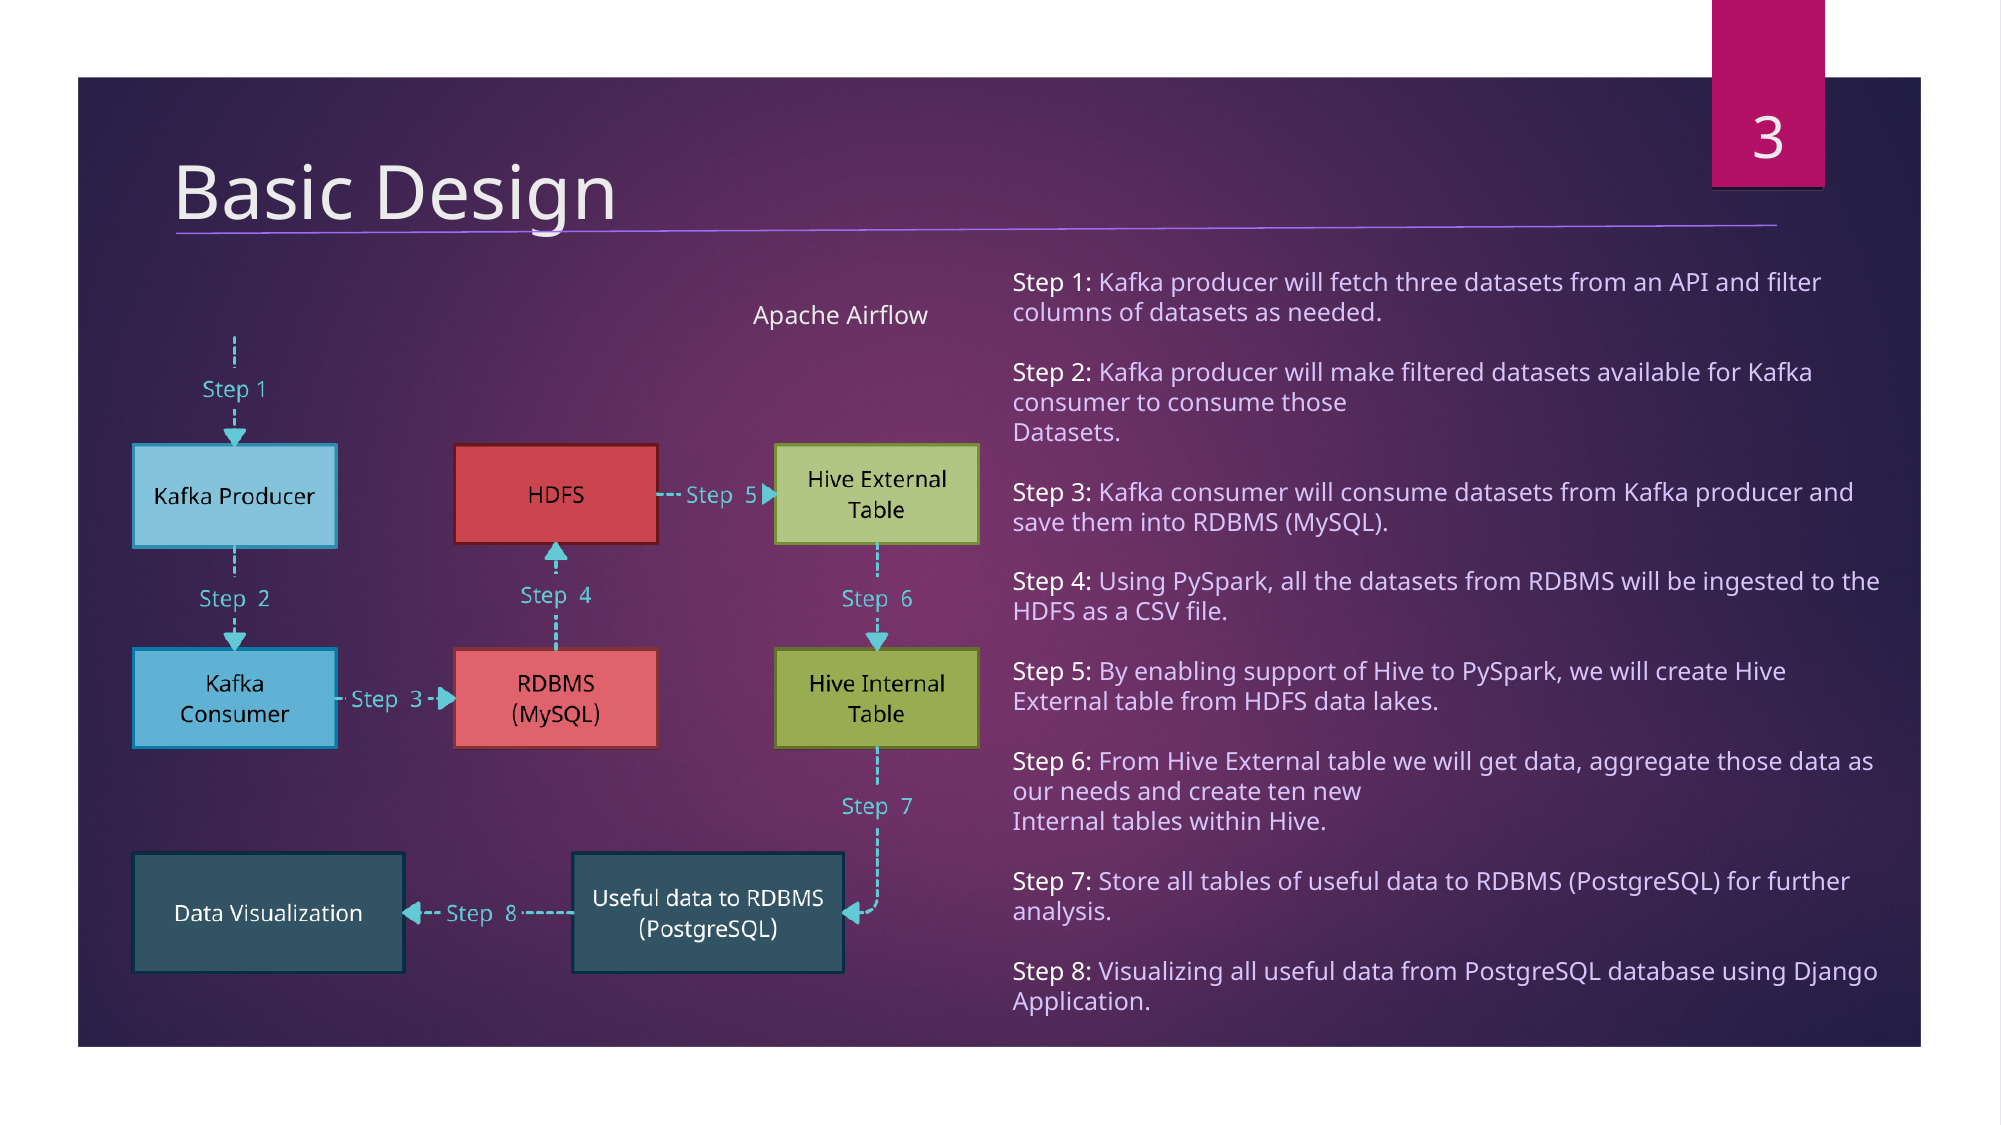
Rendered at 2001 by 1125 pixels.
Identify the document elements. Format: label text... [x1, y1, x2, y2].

title Basic Design [157, 99, 1606, 243]
text_box Step 1: Kafka producer will fetch three datasets from an API and filter columns of datasets as needed. Step 2: Kafka producer will make filtered datasets available for Kafka consumer to consume those Datasets. Step 3: Kafka consumer will consume datasets from Kafka producer and save them into RDBMS (MySQL). Step 4: Using PySpark, all the datasets from RDBMS will be ingested to the HDFS as a CSV file. Step 5: By enabling support of Hive to PySpark, we will create Hive External table from HDFS data lakes. Step 6: From Hive External table we will get data, aggregate those data as our needs and create ten new Internal tables within Hive. Step 7: Store all tables of useful data to RDBMS (PostgreSQL) for further analysis. Step 8: Visualizing all useful data from PostgreSQL database using Django Application. [997, 258, 1899, 1032]
picture [99, 298, 997, 1006]
text_box Apache Airflow [738, 281, 1026, 337]
text_box 3 [1737, 43, 1842, 178]
